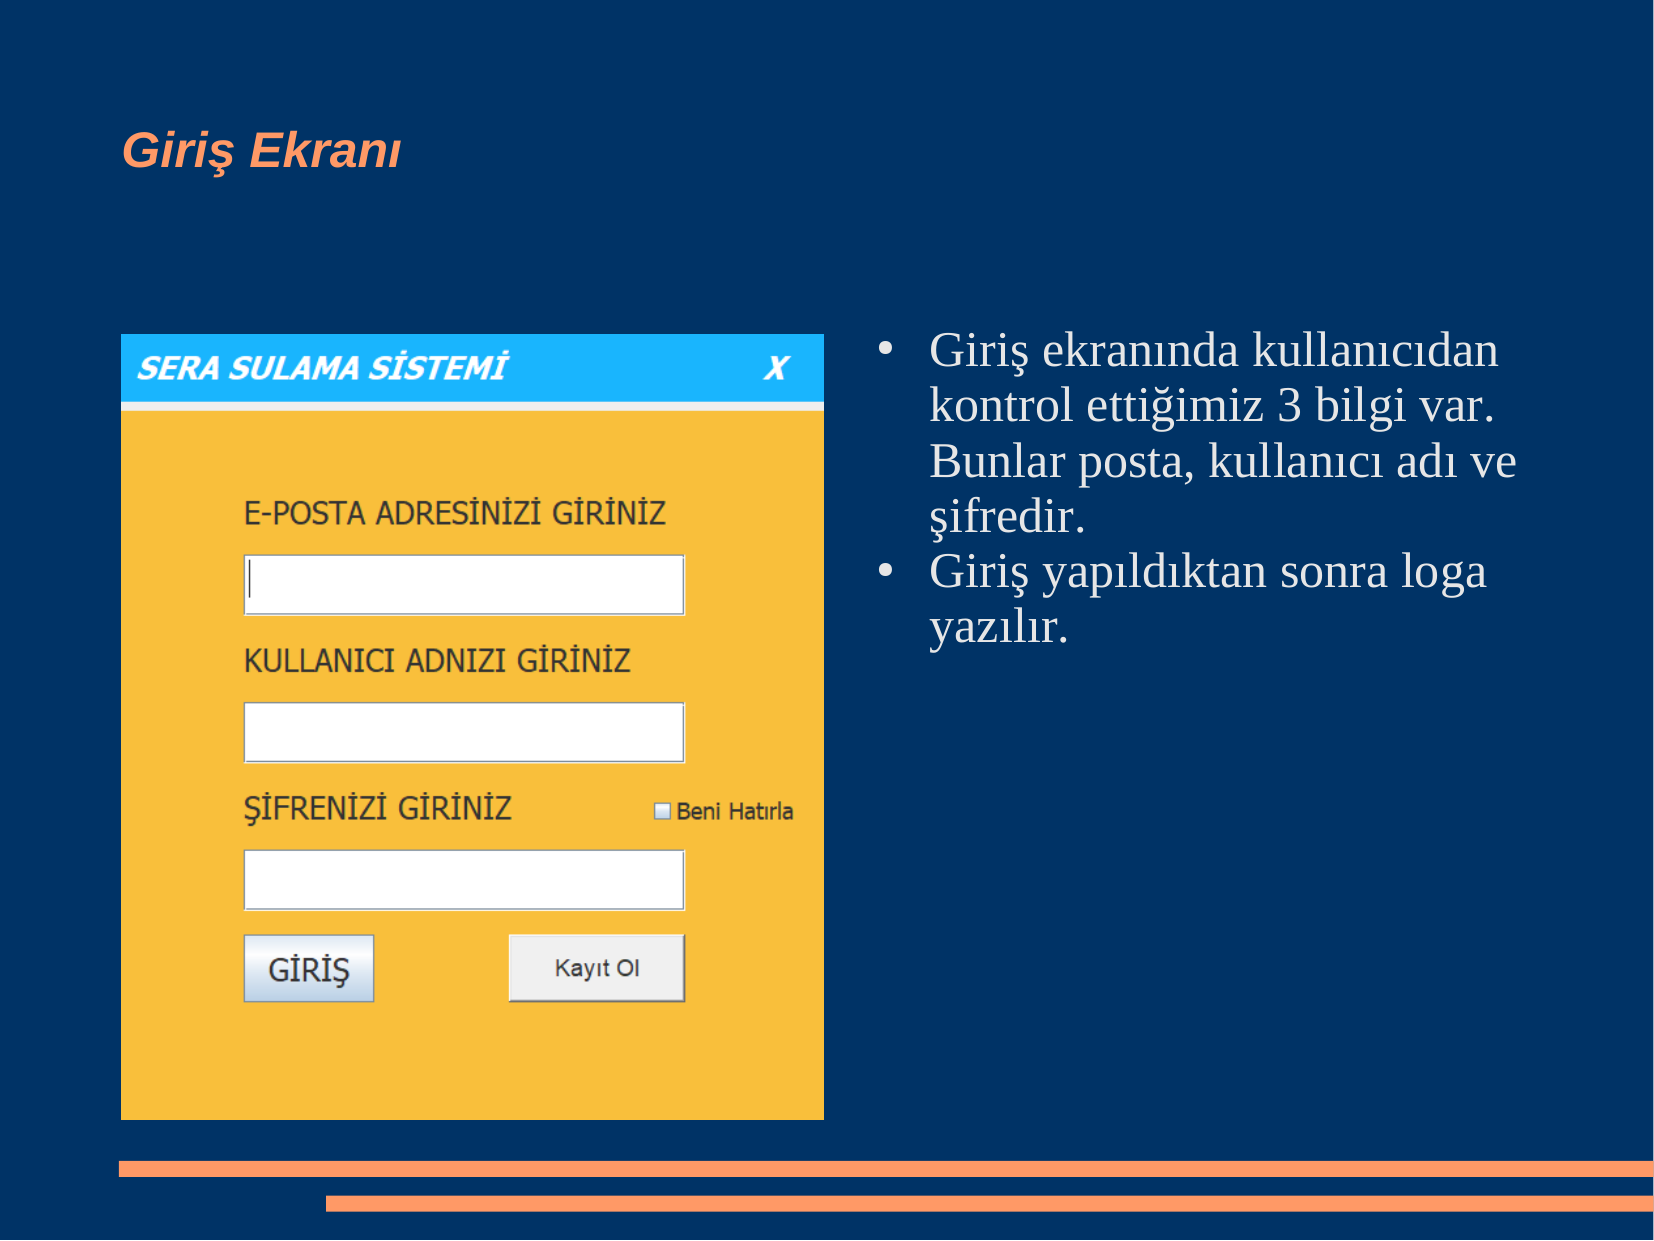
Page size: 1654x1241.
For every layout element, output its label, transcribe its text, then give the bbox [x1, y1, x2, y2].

list Giriş ekranında kullanıcıdan kontrol ettiğimiz 3 bilgi var. Bunlar posta, kullanıcı adı ve şifredir. Giriş yapıldıktan sonra loga yazılır. [858, 322, 1562, 1132]
picture [121, 334, 824, 1120]
title Giriş Ekranı [121, 46, 1534, 254]
